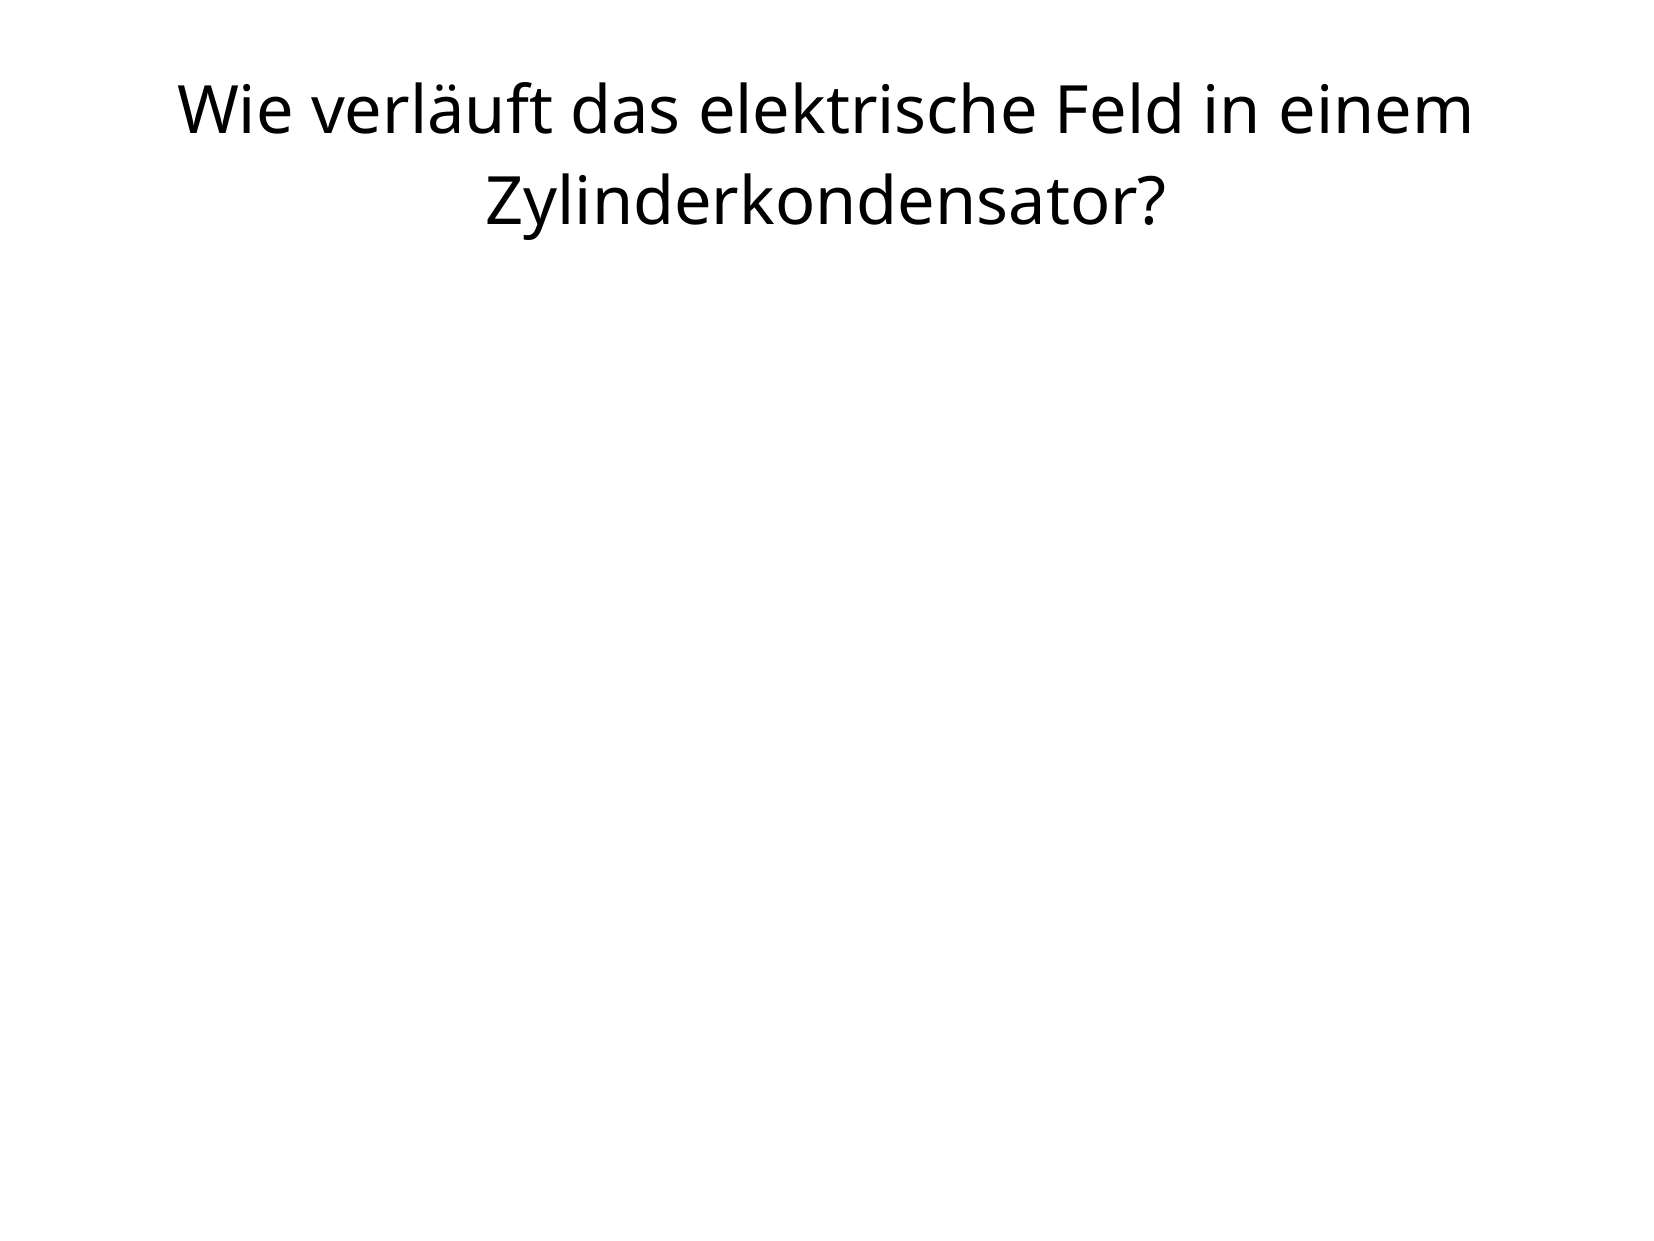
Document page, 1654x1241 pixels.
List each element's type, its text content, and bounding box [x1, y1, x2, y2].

title Wie verläuft das elektrische Feld in einem Zylinderkondensator? [82, 49, 1571, 257]
